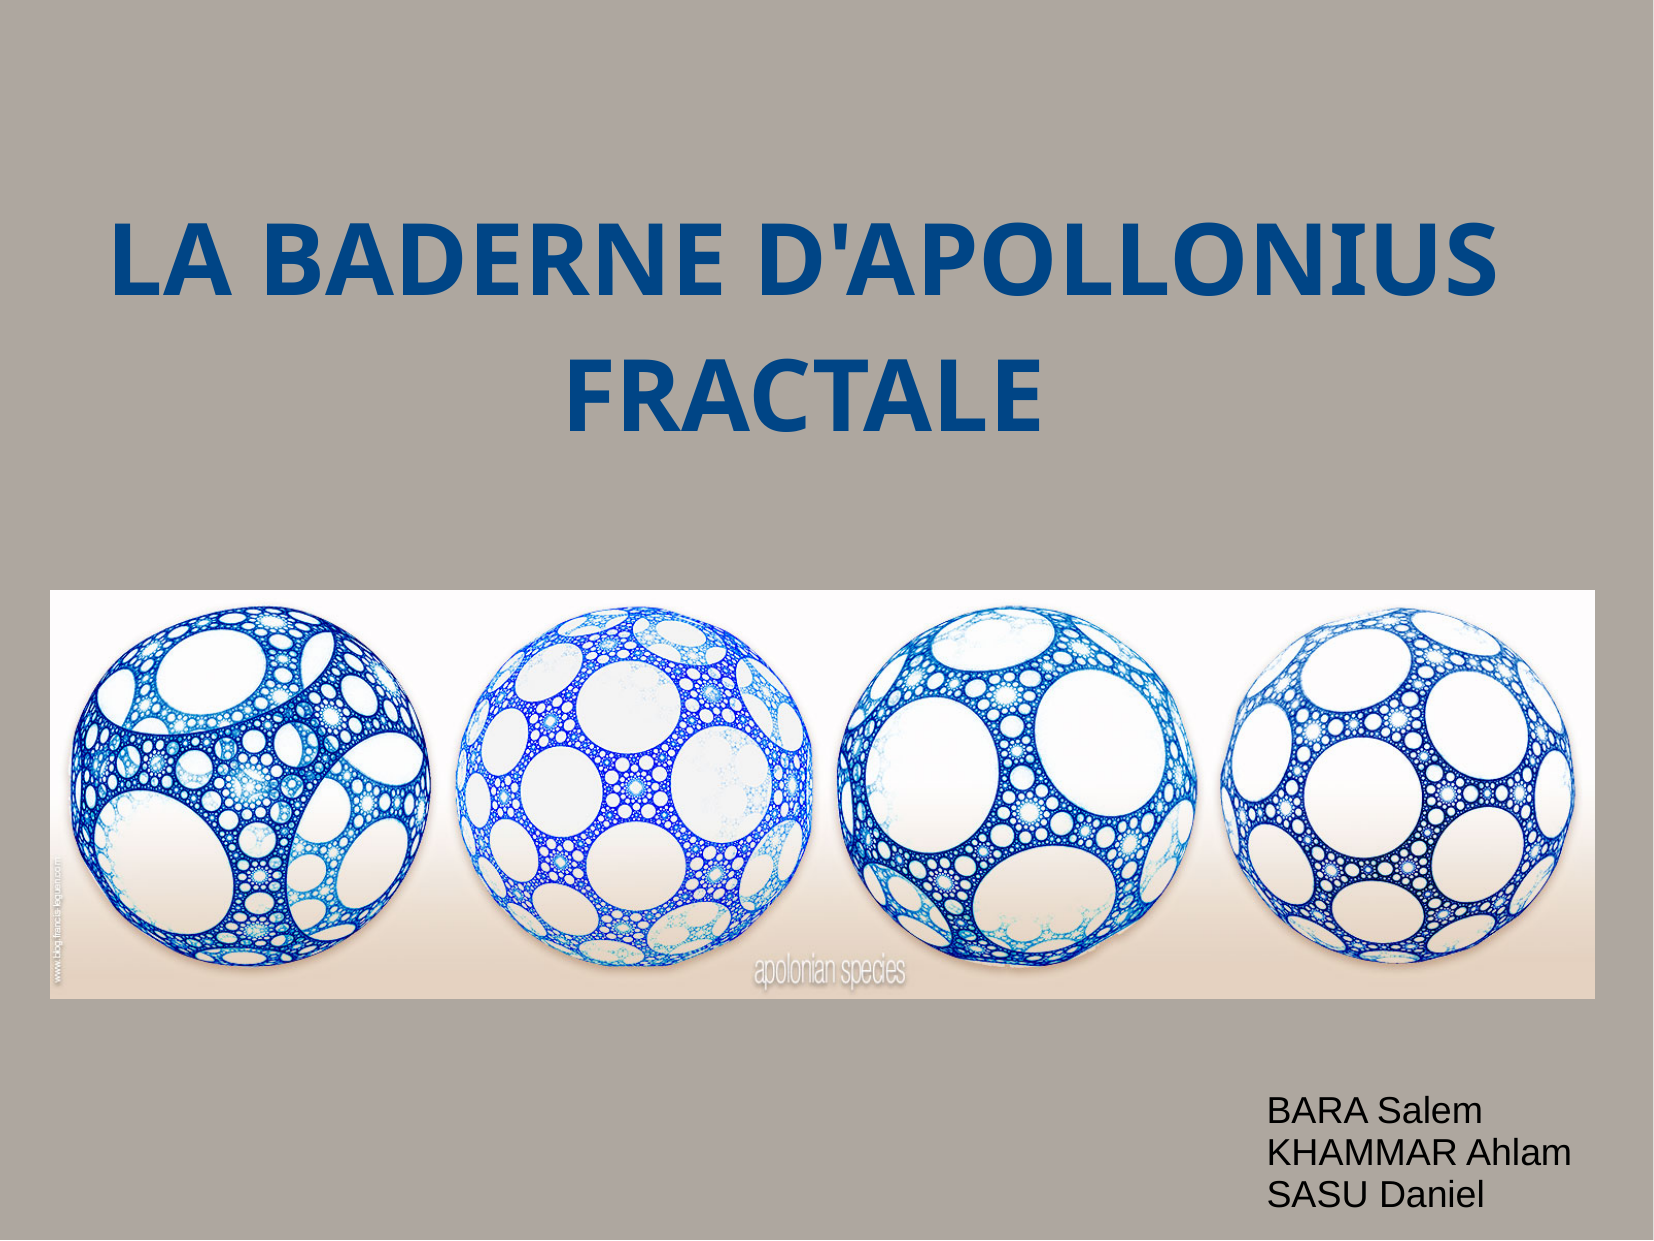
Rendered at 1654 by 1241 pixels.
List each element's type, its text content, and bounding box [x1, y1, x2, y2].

picture [50, 590, 1595, 999]
text_box BARA Salem KHAMMAR Ahlam SASU Daniel [1251, 1082, 1630, 1224]
title LA BADERNE D'APOLLONIUS FRACTALE [59, 82, 1548, 567]
